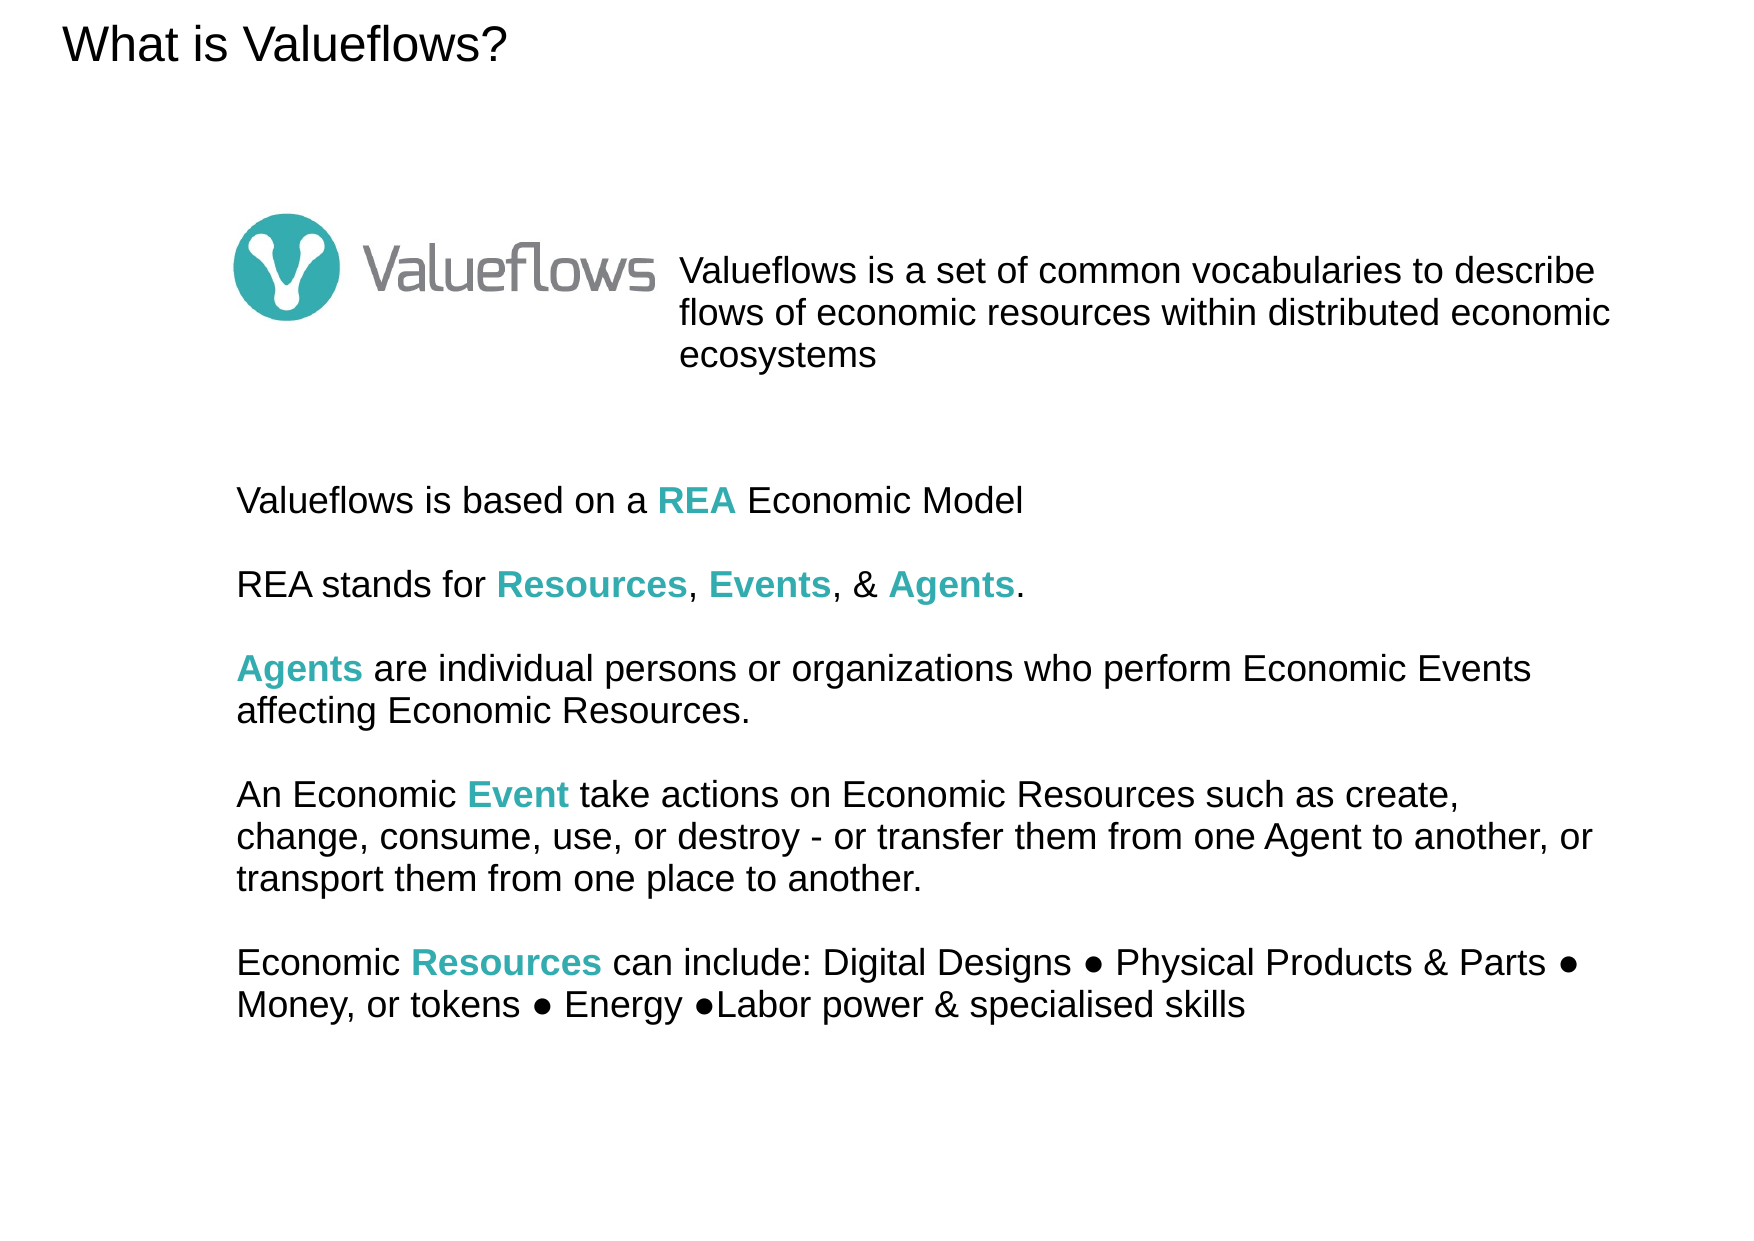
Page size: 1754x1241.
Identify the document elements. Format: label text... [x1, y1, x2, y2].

text_box Valueflows is a set of common vocabularies to describe flows of economic resources within distributed economic ecosystems [664, 242, 1695, 405]
text_box What is Valueflows? [47, 8, 1698, 80]
picture [218, 197, 671, 334]
text_box Valueflows is based on a REA Economic Model REA stands for Resources, Events, & Agents. Agents are individual persons or organizations who perform Economic Events affecting Economic Resources. An Economic Event take actions on Economic Resources such as create, change, consume, use, or destroy - or transfer them from one Agent to another, or transport them from one place to another. Economic Resources can include: Digital Designs ● Physical Products & Parts ● Money, or tokens ● Energy ●Labor power & specialised skills [221, 472, 1610, 1160]
